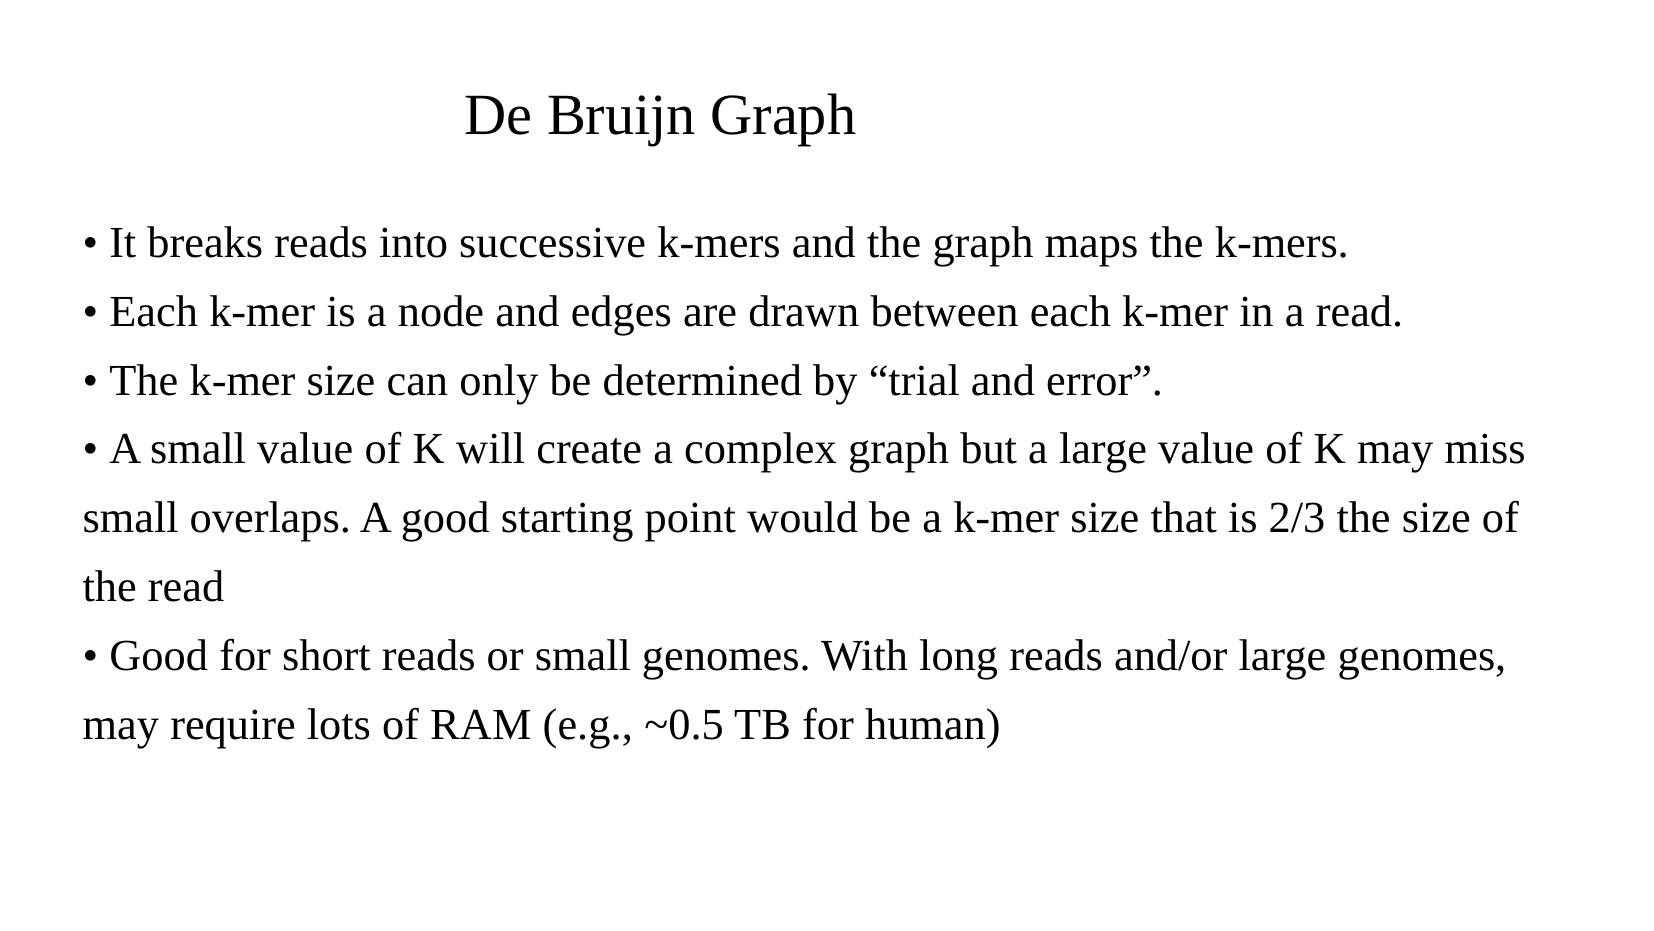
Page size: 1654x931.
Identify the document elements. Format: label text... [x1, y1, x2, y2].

title De Bruijn Graph [82, 37, 1571, 193]
list • It breaks reads into successive k-mers and the graph maps the k-mers. • Each k-mer is a node and edges are drawn between each k-mer in a read. • The k-mer size can only be determined by “trial and error”. • A small value of K will create a complex graph but a large value of K may miss small overlaps. A good starting point would be a k-mer size that is 2/3 the size of the read • Good for short reads or small genomes. With long reads and/or large genomes, may require lots of RAM (e.g., ~0.5 TB for human) [82, 217, 1571, 758]
